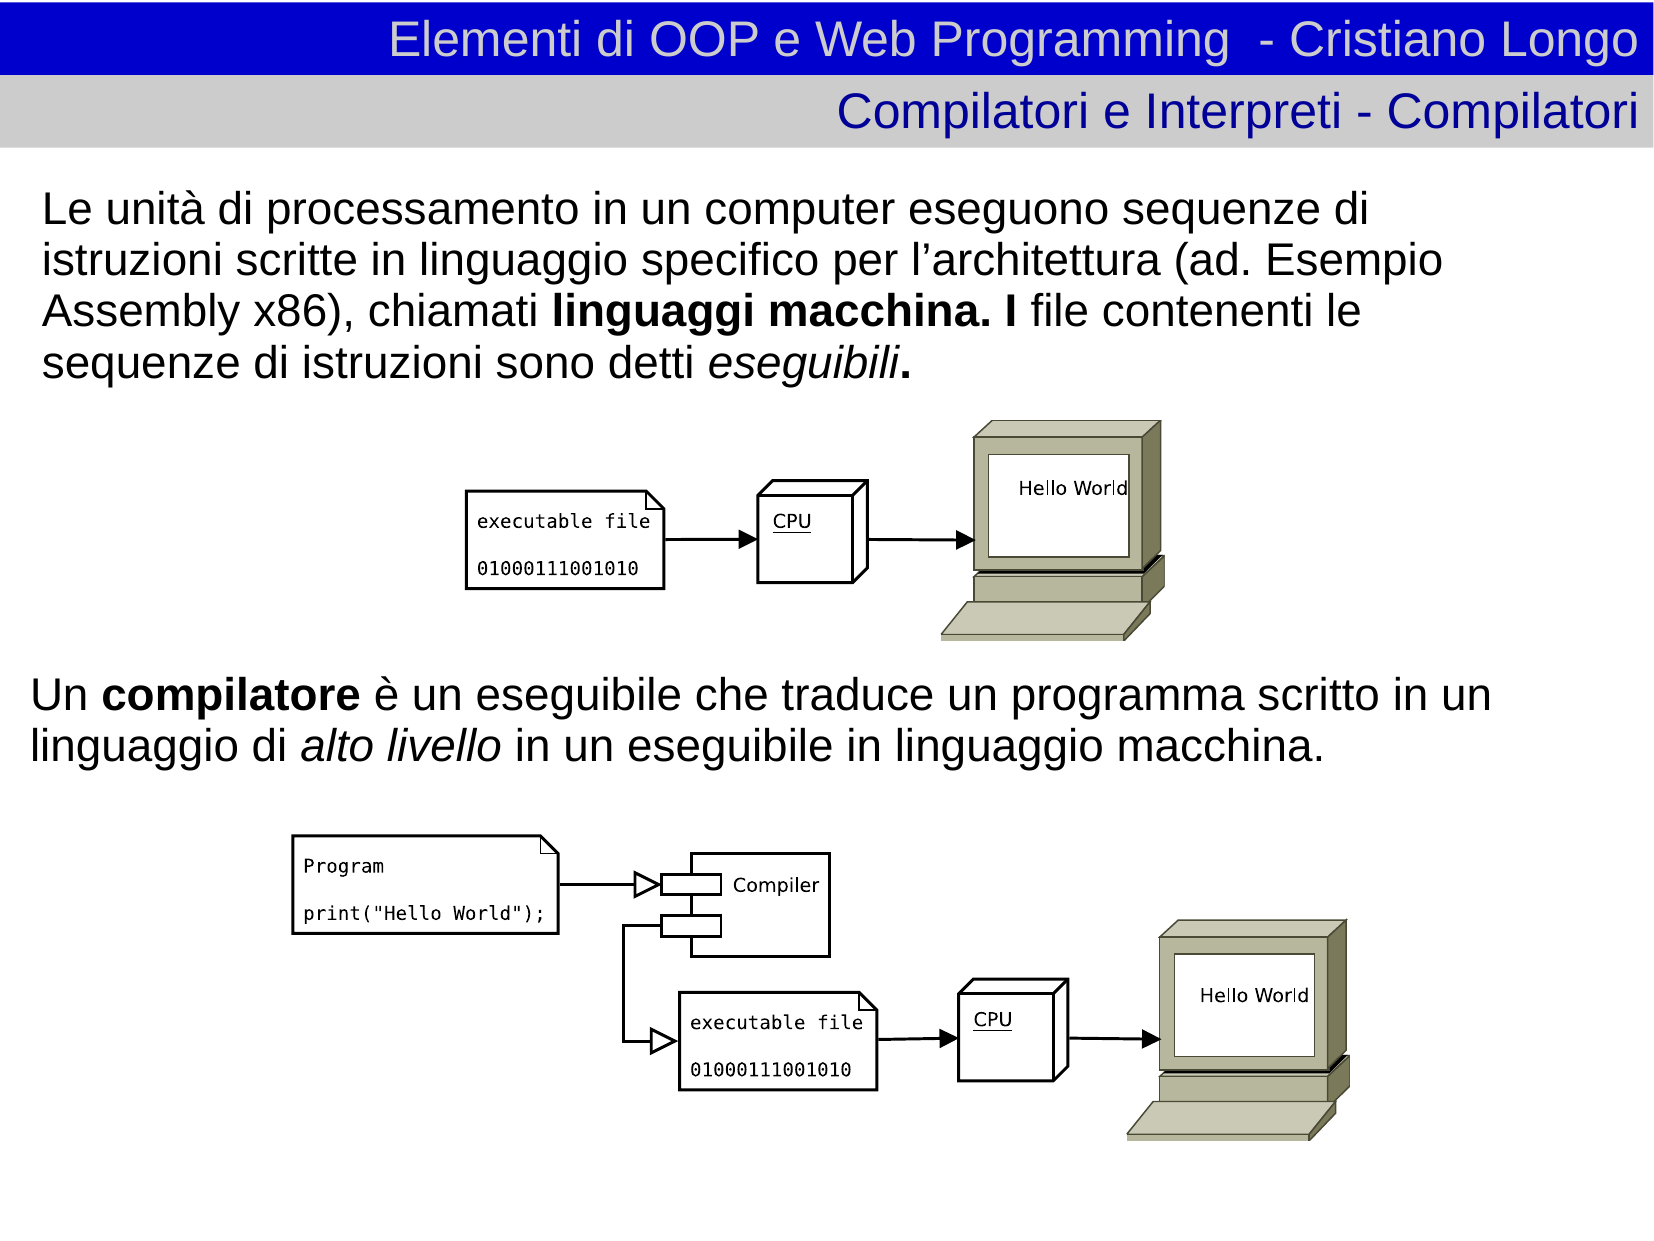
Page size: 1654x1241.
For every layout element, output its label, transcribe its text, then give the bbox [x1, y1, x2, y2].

text_box Un compilatore è un eseguibile che traduce un programma scritto in un linguaggio di alto livello in un eseguibile in linguaggio macchina. [30, 660, 1519, 781]
subtitle Le unità di processamento in un computer eseguono sequenze di istruzioni scritte in linguaggio specifico per l’architettura (ad. Esempio Assembly x86), chiamati linguaggi macchina. I file contenenti le sequenze di istruzioni sono detti eseguibili. [41, 165, 1531, 406]
title Elementi di OOP e Web Programming - Cristiano Longo [0, 2, 1654, 75]
picture [291, 834, 1351, 1141]
picture [465, 420, 1165, 641]
title Compilatori e Interpreti - Compilatori [0, 75, 1654, 148]
